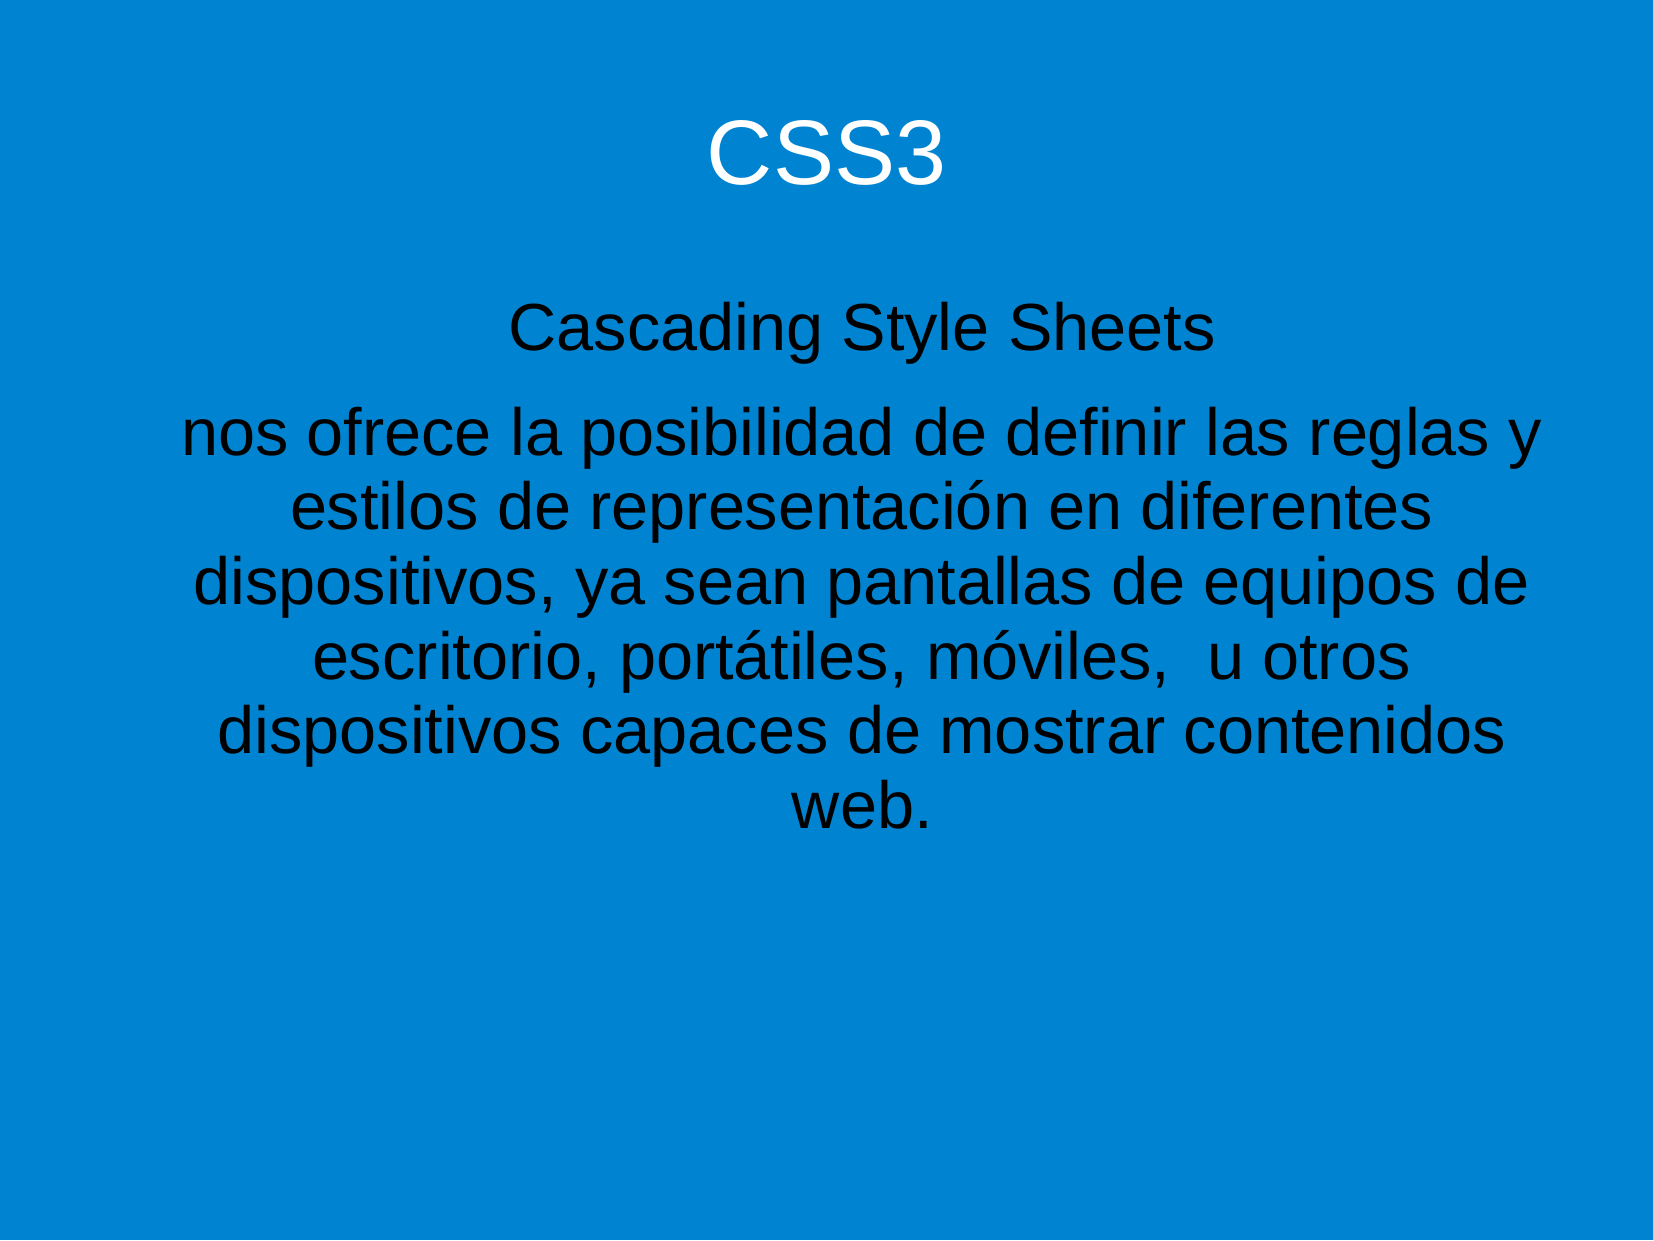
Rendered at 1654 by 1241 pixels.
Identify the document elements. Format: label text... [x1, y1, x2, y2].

title CSS3 [82, 49, 1571, 257]
list Cascading Style Sheets nos ofrece la posibilidad de definir las reglas y estilos de representación en diferentes dispositivos, ya sean pantallas de equipos de escritorio, portátiles, móviles, u otros dispositivos capaces de mostrar contenidos web. [82, 290, 1571, 1010]
